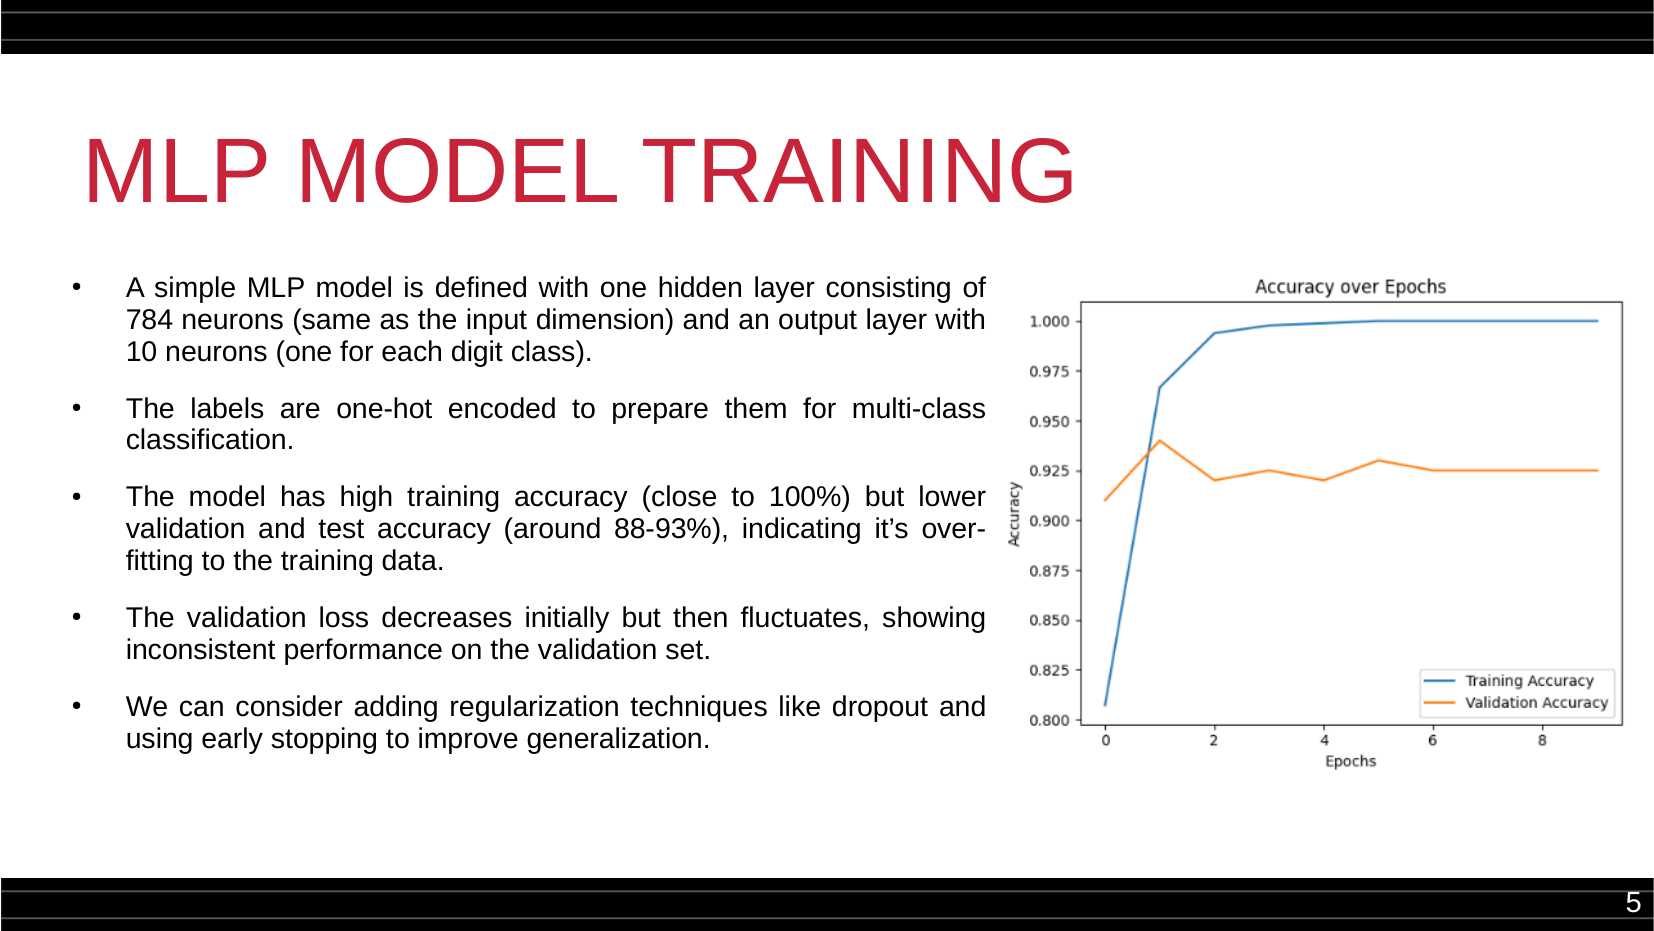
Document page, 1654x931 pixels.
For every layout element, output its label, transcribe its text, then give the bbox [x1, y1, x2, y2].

picture [993, 263, 1631, 781]
list A simple MLP model is defined with one hidden layer consisting of 784 neurons (same as the input dimension) and an output layer with 10 neurons (one for each digit class). The labels are one-hot encoded to prepare them for multi-class classification. The model has high training accuracy (close to 100%) but lower validation and test accuracy (around 88-93%), indicating it’s over-fitting to the training data. The validation loss decreases initially but then fluctuates, showing inconsistent performance on the validation set. We can consider adding regularization techniques like dropout and using early stopping to improve generalization. [64, 271, 988, 758]
title MLP MODEL TRAINING [82, 92, 1571, 249]
picture [1, 0, 1654, 54]
picture [1, 878, 1654, 931]
